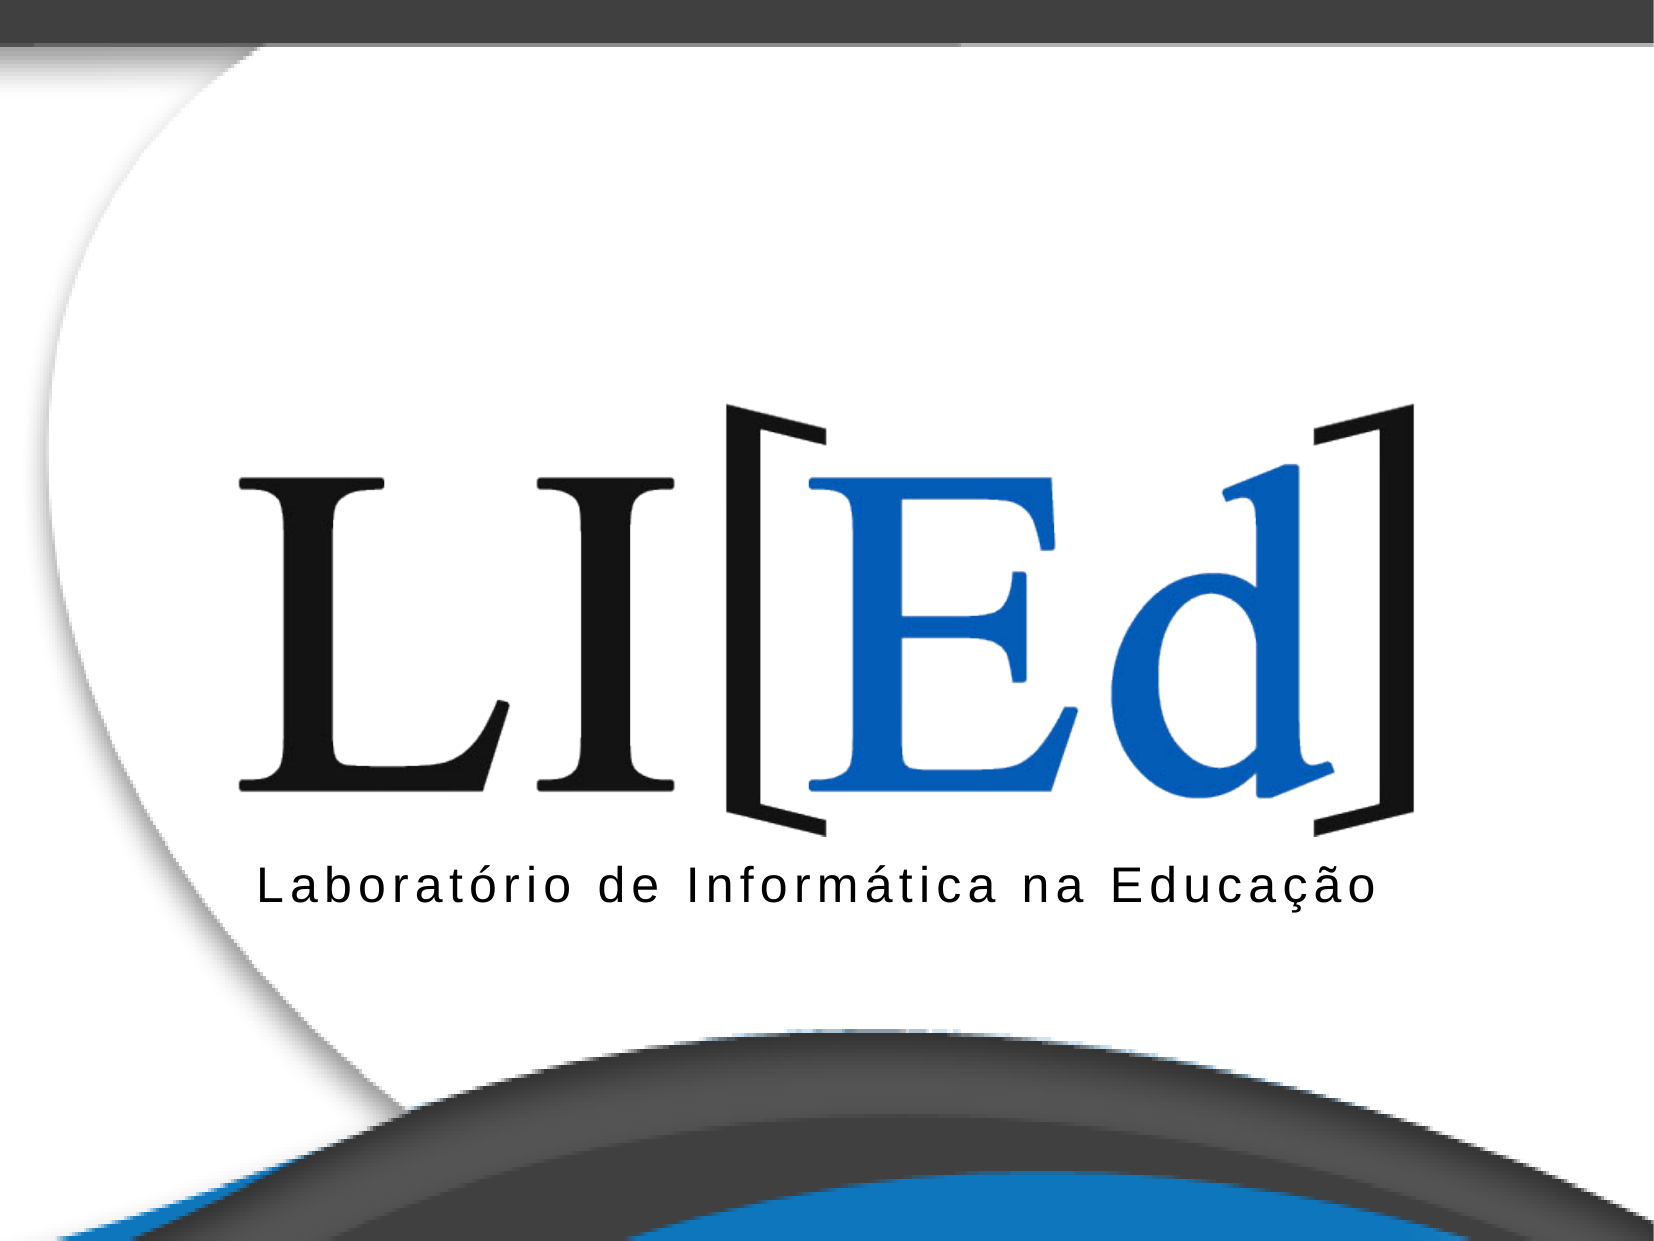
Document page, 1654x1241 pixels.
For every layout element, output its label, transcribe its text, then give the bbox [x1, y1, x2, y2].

text_box Laboratório de Informática na Educação [241, 850, 1413, 922]
picture [0, 0, 1654, 1241]
